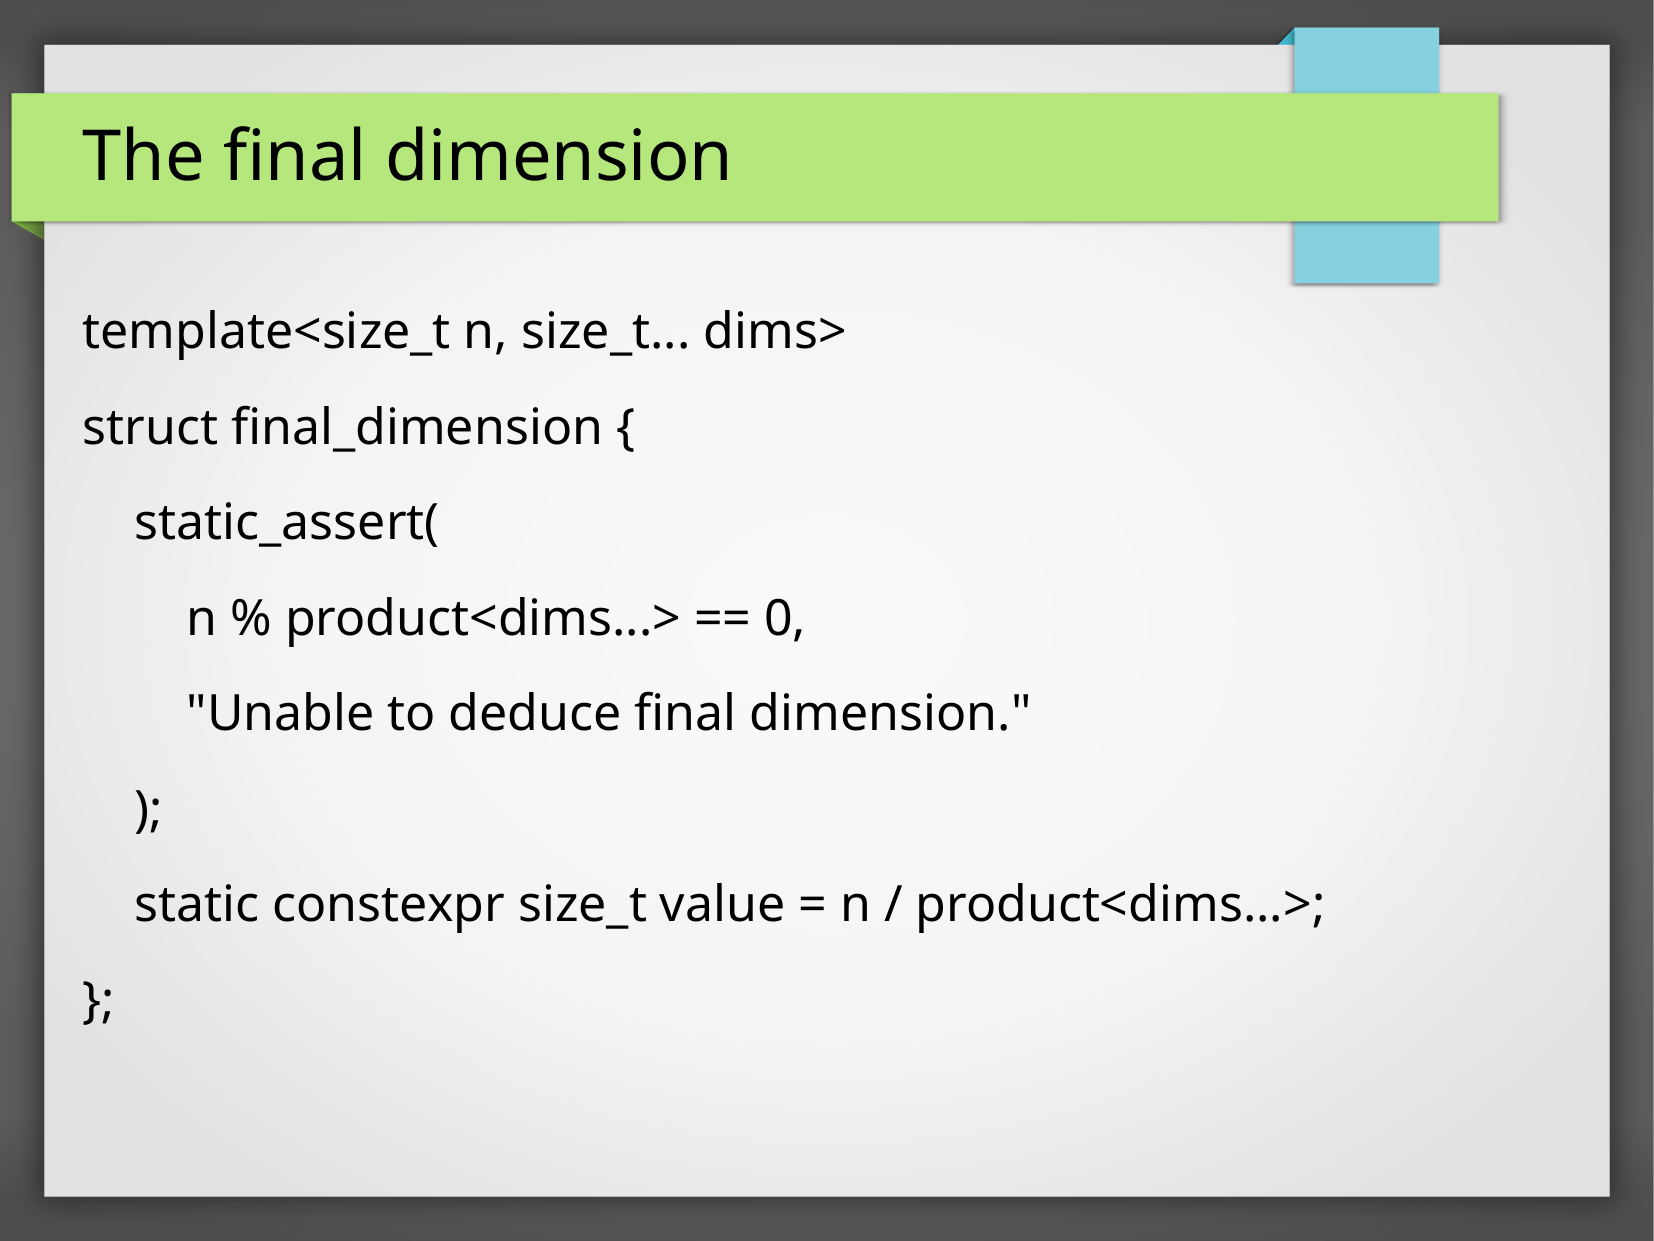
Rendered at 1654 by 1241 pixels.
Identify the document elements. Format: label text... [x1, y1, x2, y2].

picture [0, 0, 1654, 1241]
title The final dimension [82, 94, 1264, 213]
list template<size_t n, size_t... dims> struct final_dimension { static_assert( n % product<dims...> == 0, "Unable to deduce final dimension." ); static constexpr size_t value = n / product<dims...>; }; [82, 295, 1571, 1216]
